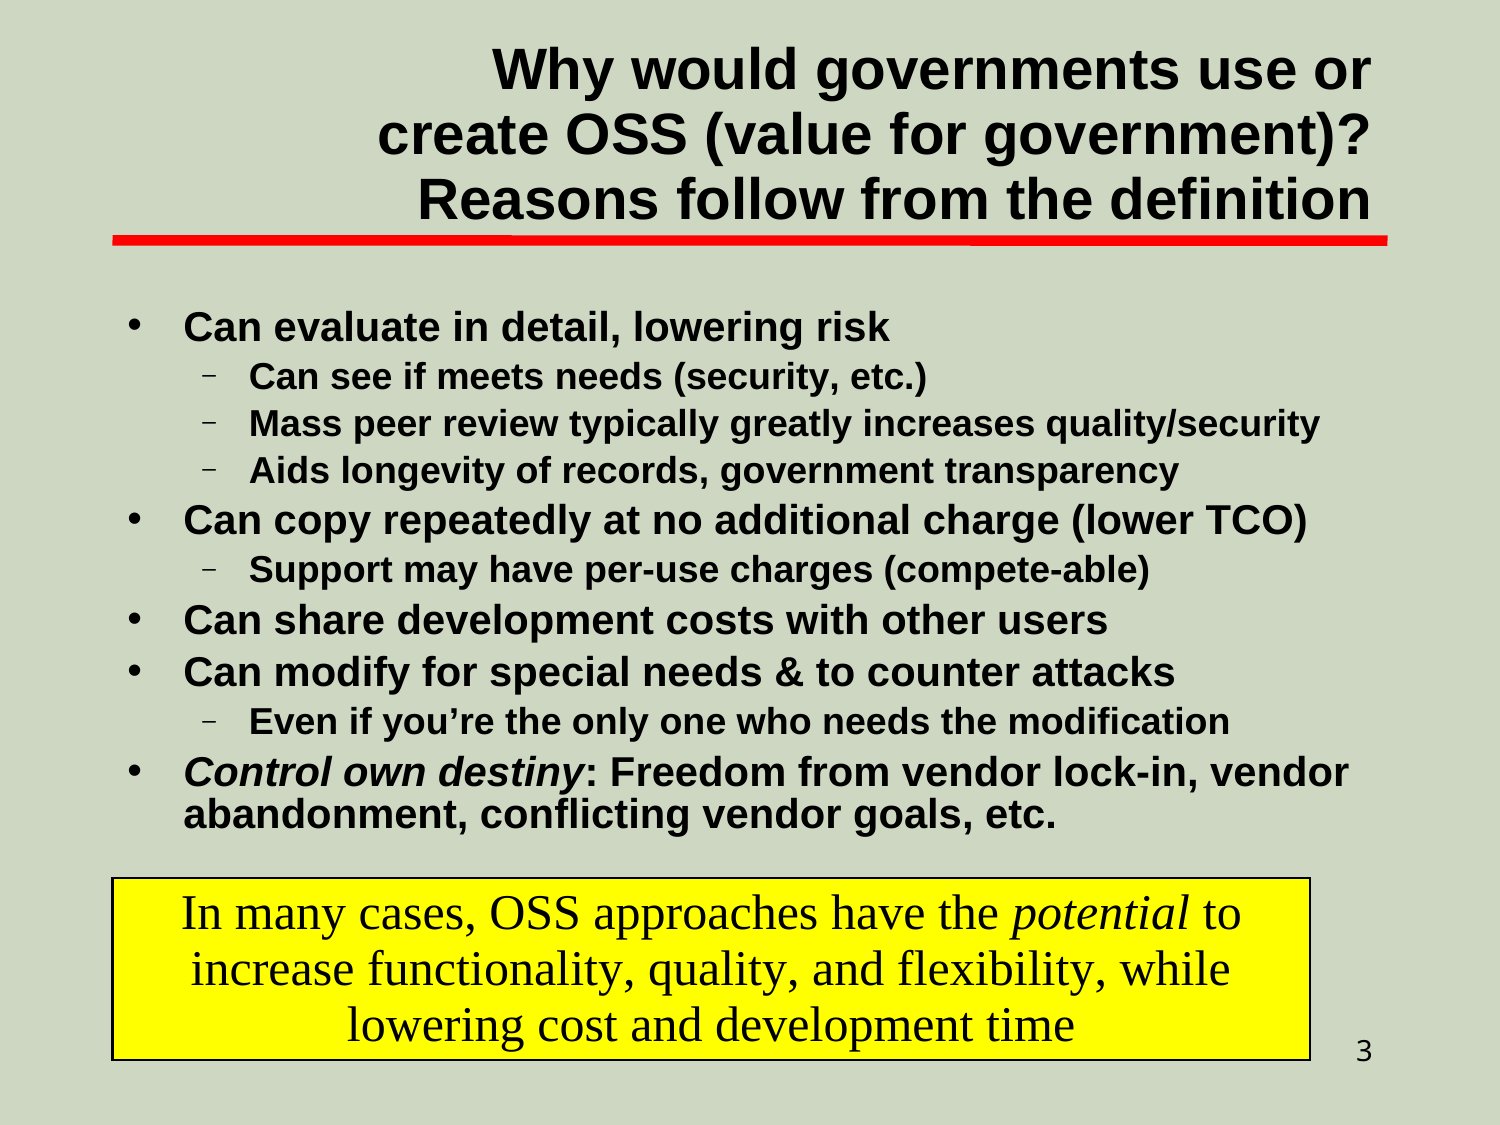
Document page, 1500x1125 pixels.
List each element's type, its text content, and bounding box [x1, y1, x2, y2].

text_box In many cases, OSS approaches have the potential to increase functionality, quality, and flexibility, while lowering cost and development time [112, 877, 1311, 1061]
list Can evaluate in detail, lowering risk Can see if meets needs (security, etc.) Mass peer review typically greatly increases quality/security Aids longevity of records, government transparency Can copy repeatedly at no additional charge (lower TCO) Support may have per-use charges (compete-able) Can share development costs with other users Can modify for special needs & to counter attacks Even if you’re the only one who needs the modification Control own destiny: Freedom from vendor lock-in, vendor abandonment, conflicting vendor goals, etc. [112, 299, 1388, 878]
title Why would governments use or create OSS (value for government)? Reasons follow from the definition [337, 29, 1388, 241]
